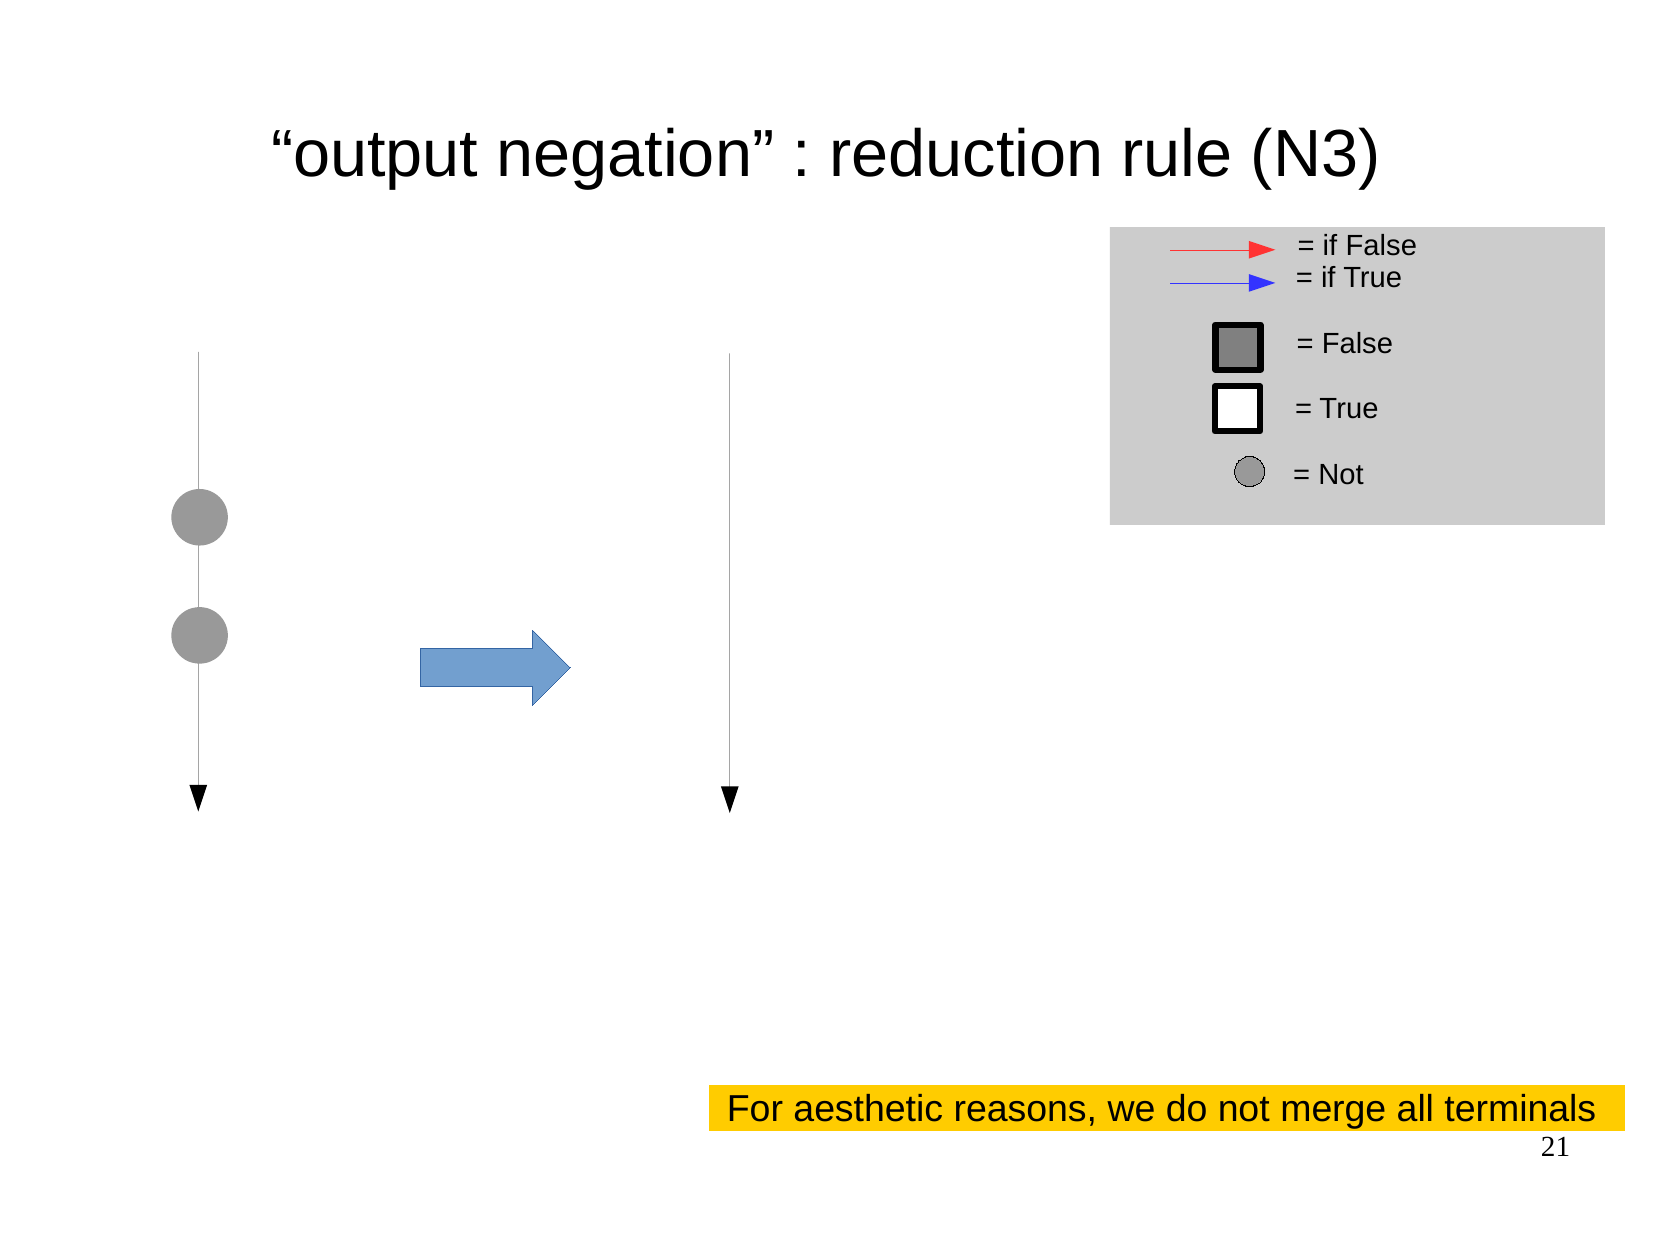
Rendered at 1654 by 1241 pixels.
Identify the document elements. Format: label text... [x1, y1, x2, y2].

text_box [1215, 386, 1261, 432]
text_box [1234, 456, 1265, 487]
title “output negation” : reduction rule (N3) [82, 49, 1571, 257]
text_box [420, 630, 571, 706]
text_box = if False = if True = False = True = Not [1109, 227, 1605, 525]
text_box [171, 607, 228, 664]
text_box [1215, 324, 1261, 370]
text_box [171, 488, 228, 546]
text_box For aesthetic reasons, we do not merge all terminals [709, 1085, 1625, 1131]
